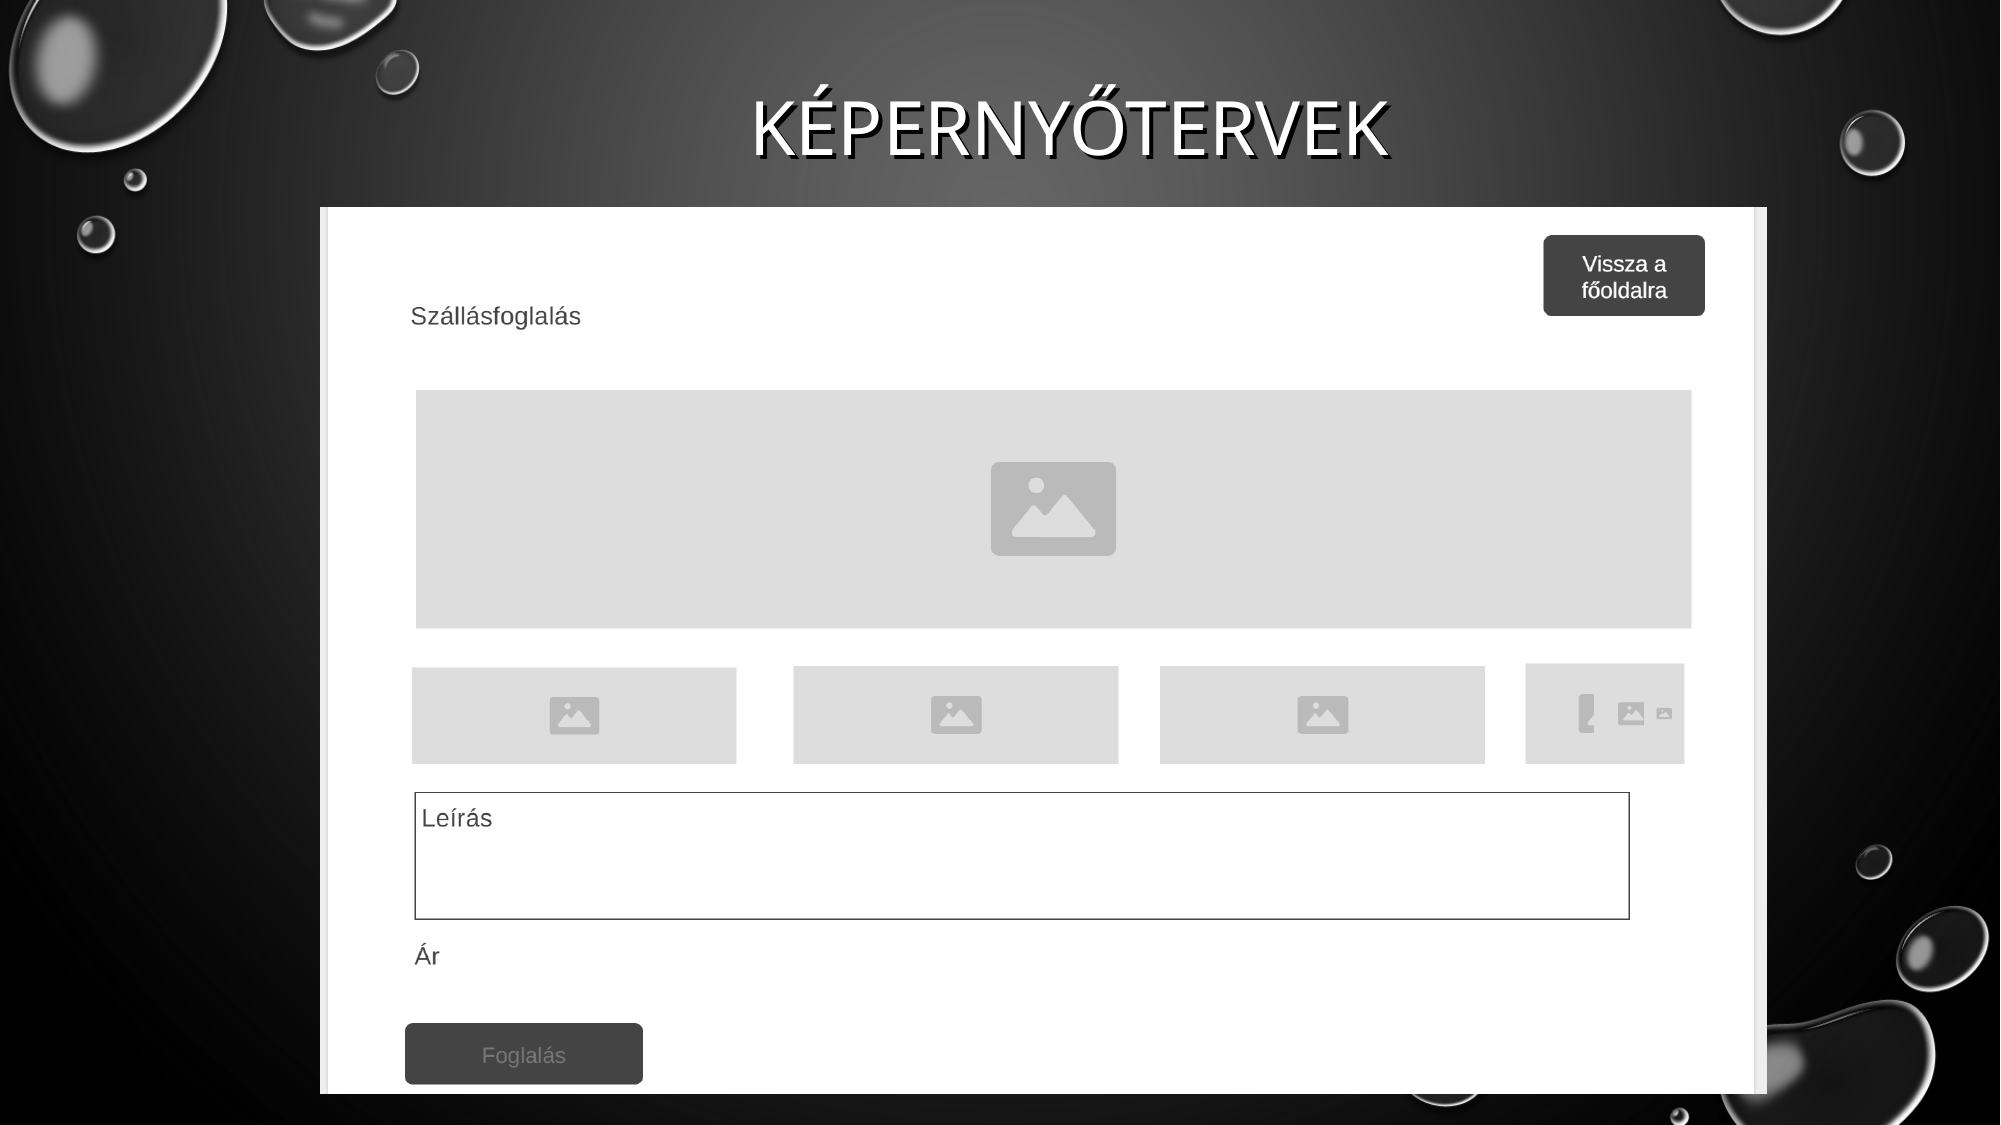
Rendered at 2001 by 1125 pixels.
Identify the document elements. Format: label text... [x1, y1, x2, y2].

title Képernyőtervek [219, 0, 1920, 262]
picture [320, 208, 1767, 1094]
